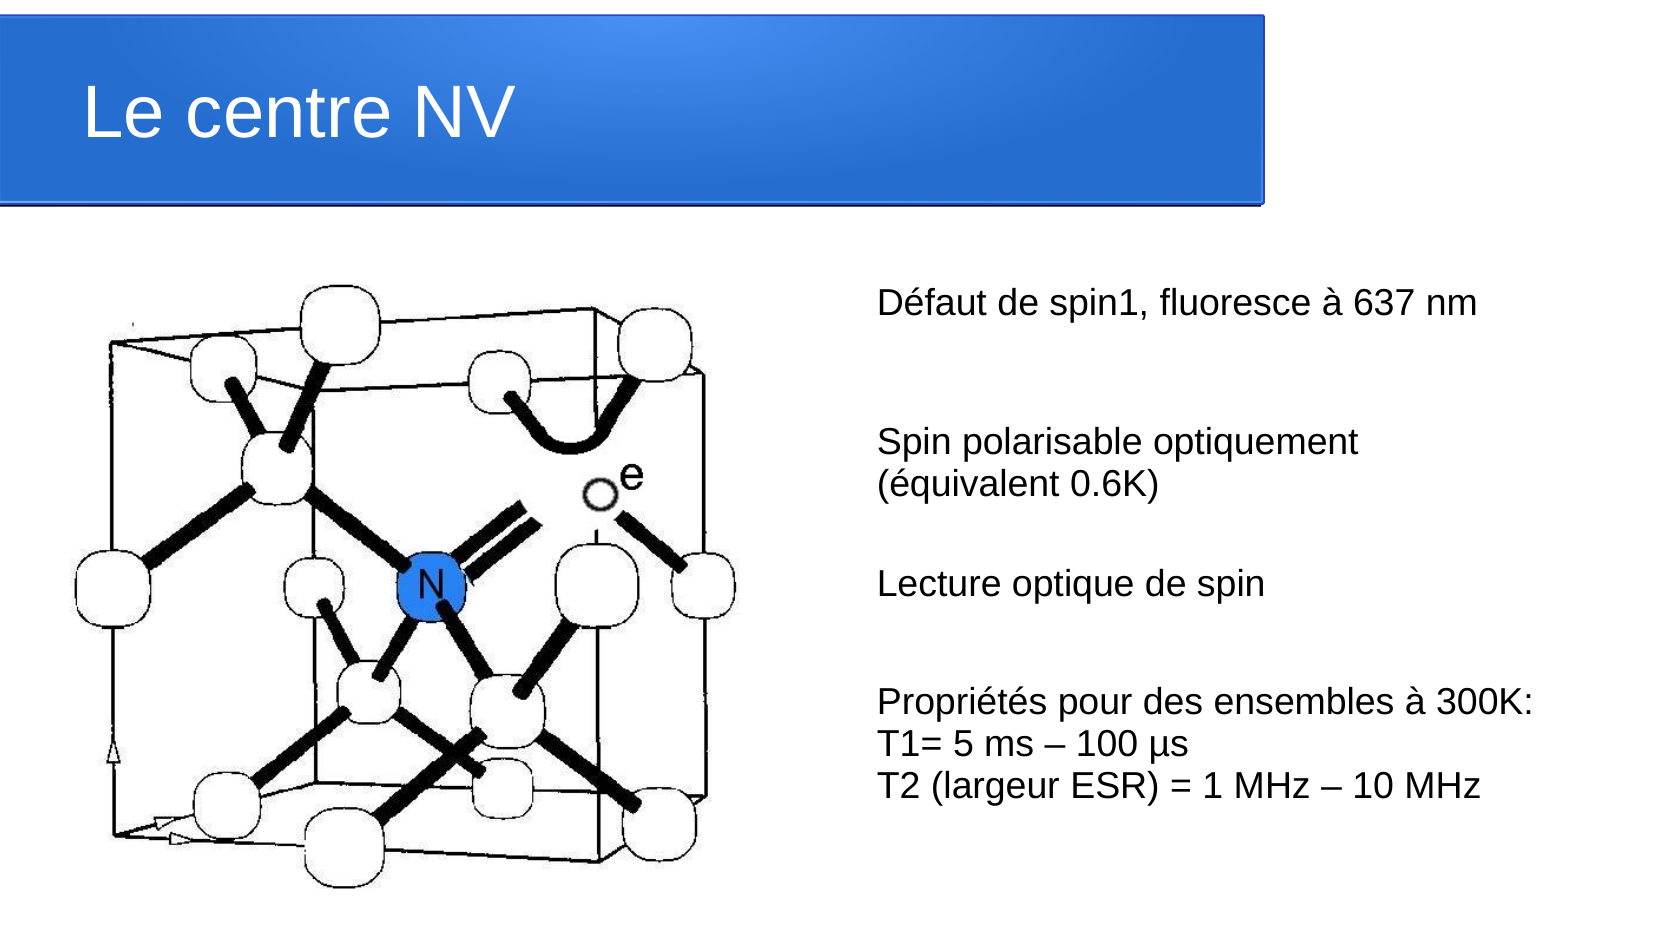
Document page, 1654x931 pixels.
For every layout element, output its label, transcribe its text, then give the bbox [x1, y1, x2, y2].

title Le centre NV [82, 35, 1235, 189]
text_box Spin polarisable optiquement (équivalent 0.6K) [862, 413, 1501, 513]
picture [70, 266, 748, 898]
text_box Défaut de spin1, fluoresce à 637 nm [862, 273, 1595, 331]
text_box Propriétés pour des ensembles à 300K: T1= 5 ms – 100 µs T2 (largeur ESR) = 1 MHz – 10 MHz [862, 672, 1583, 898]
text_box Lecture optique de spin [862, 555, 1465, 612]
